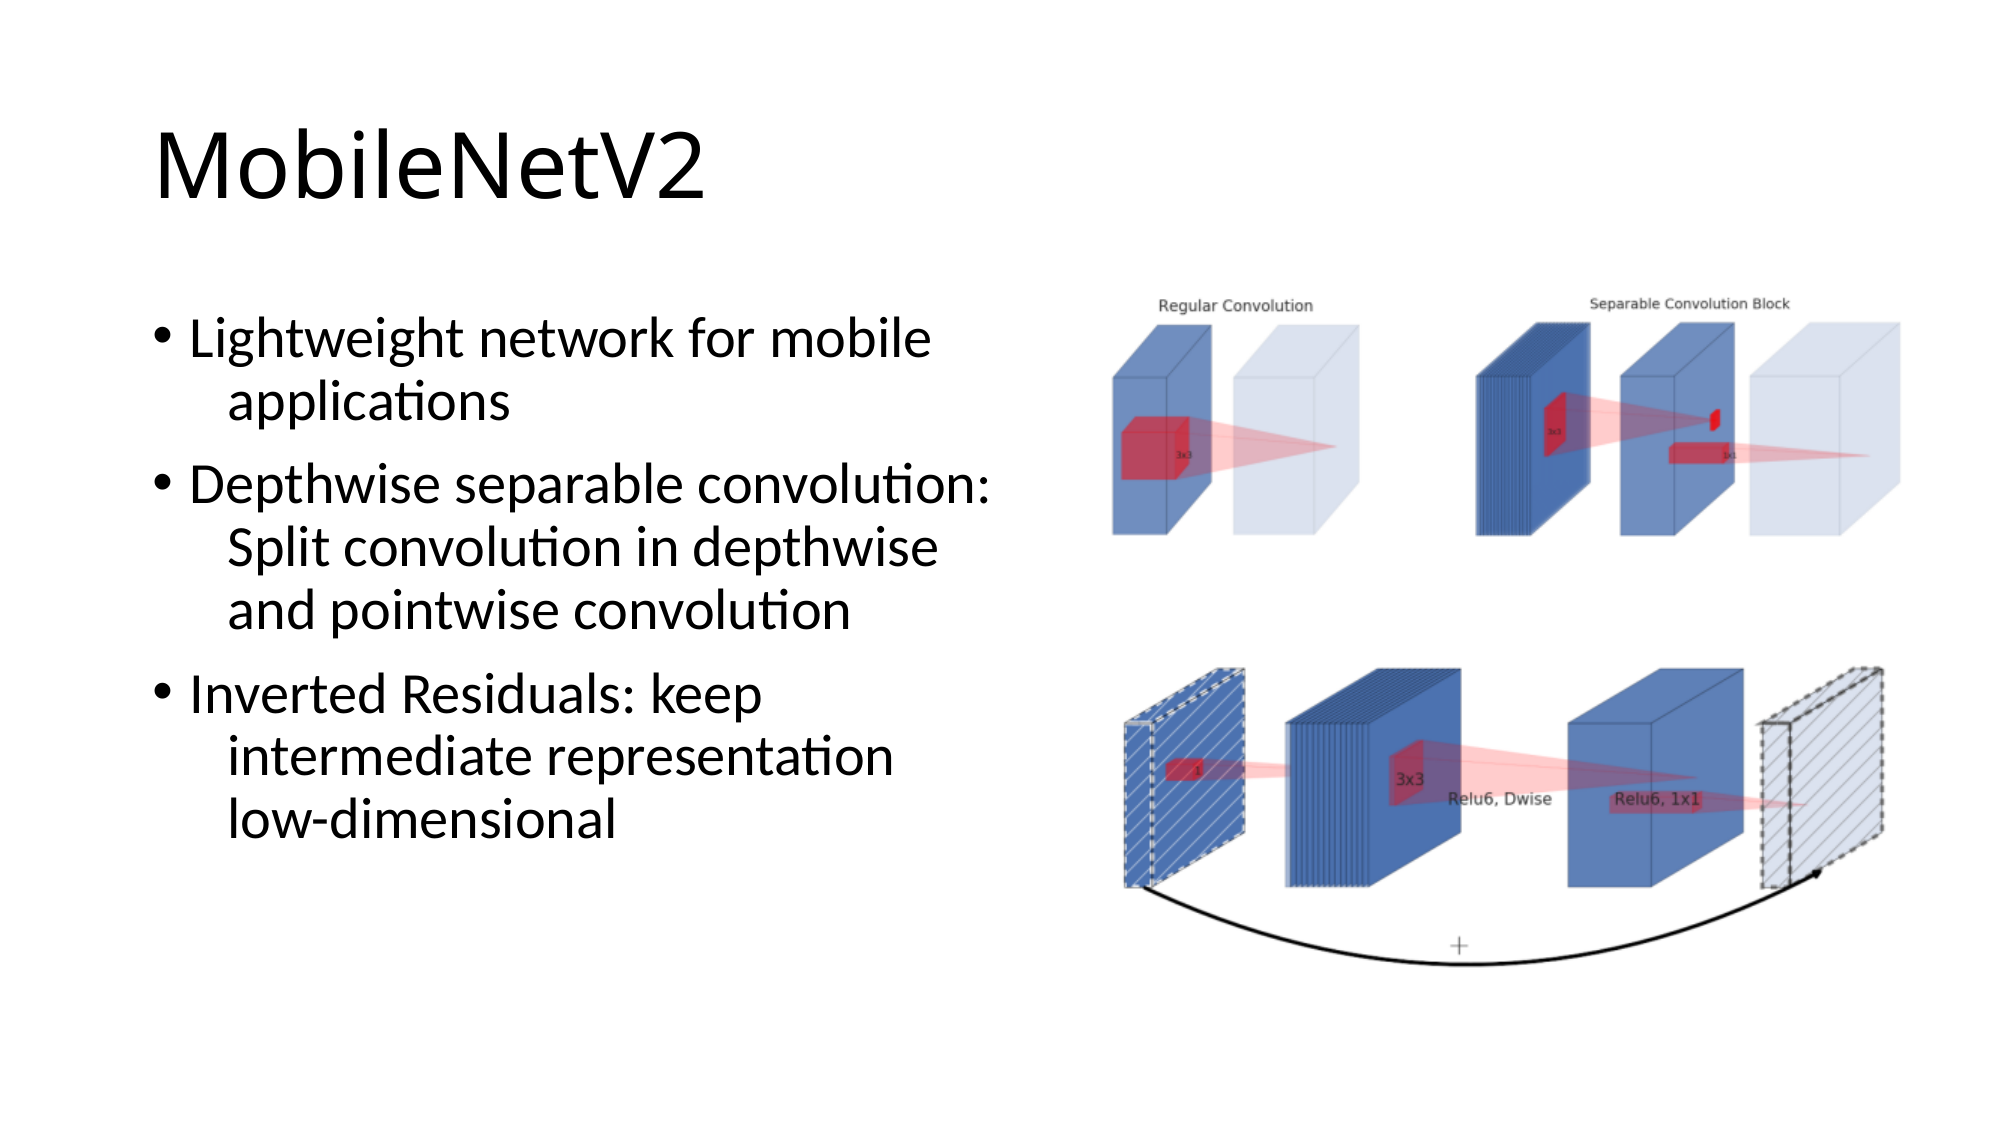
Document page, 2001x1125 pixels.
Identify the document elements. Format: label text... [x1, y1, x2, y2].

title MobileNetV2 [137, 59, 1863, 278]
list Lightweight network for mobile applications Depthwise separable convolution: Split convolution in depthwise and pointwise convolution Inverted Residuals: keep intermediate representation low-dimensional [137, 299, 1013, 1014]
picture [1090, 636, 1917, 982]
picture [1091, 277, 1917, 552]
